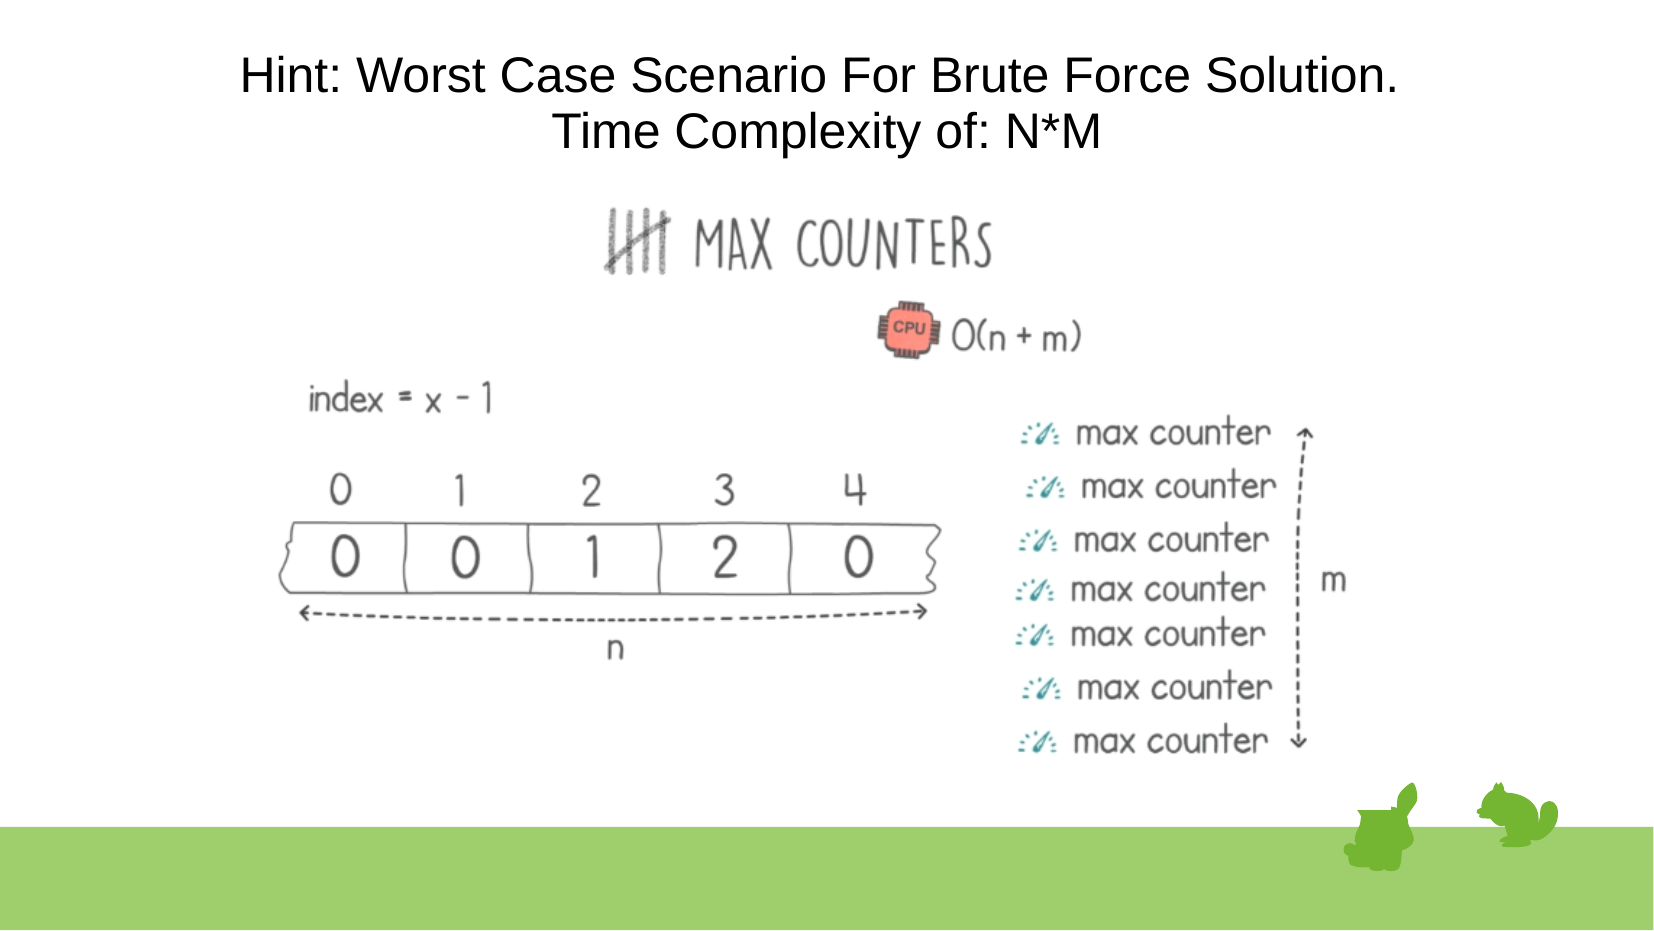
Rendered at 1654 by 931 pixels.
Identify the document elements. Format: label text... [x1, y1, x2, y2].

title Hint: Worst Case Scenario For Brute Force Solution. Time Complexity of: N*M [88, 29, 1565, 178]
picture [244, 185, 1391, 810]
